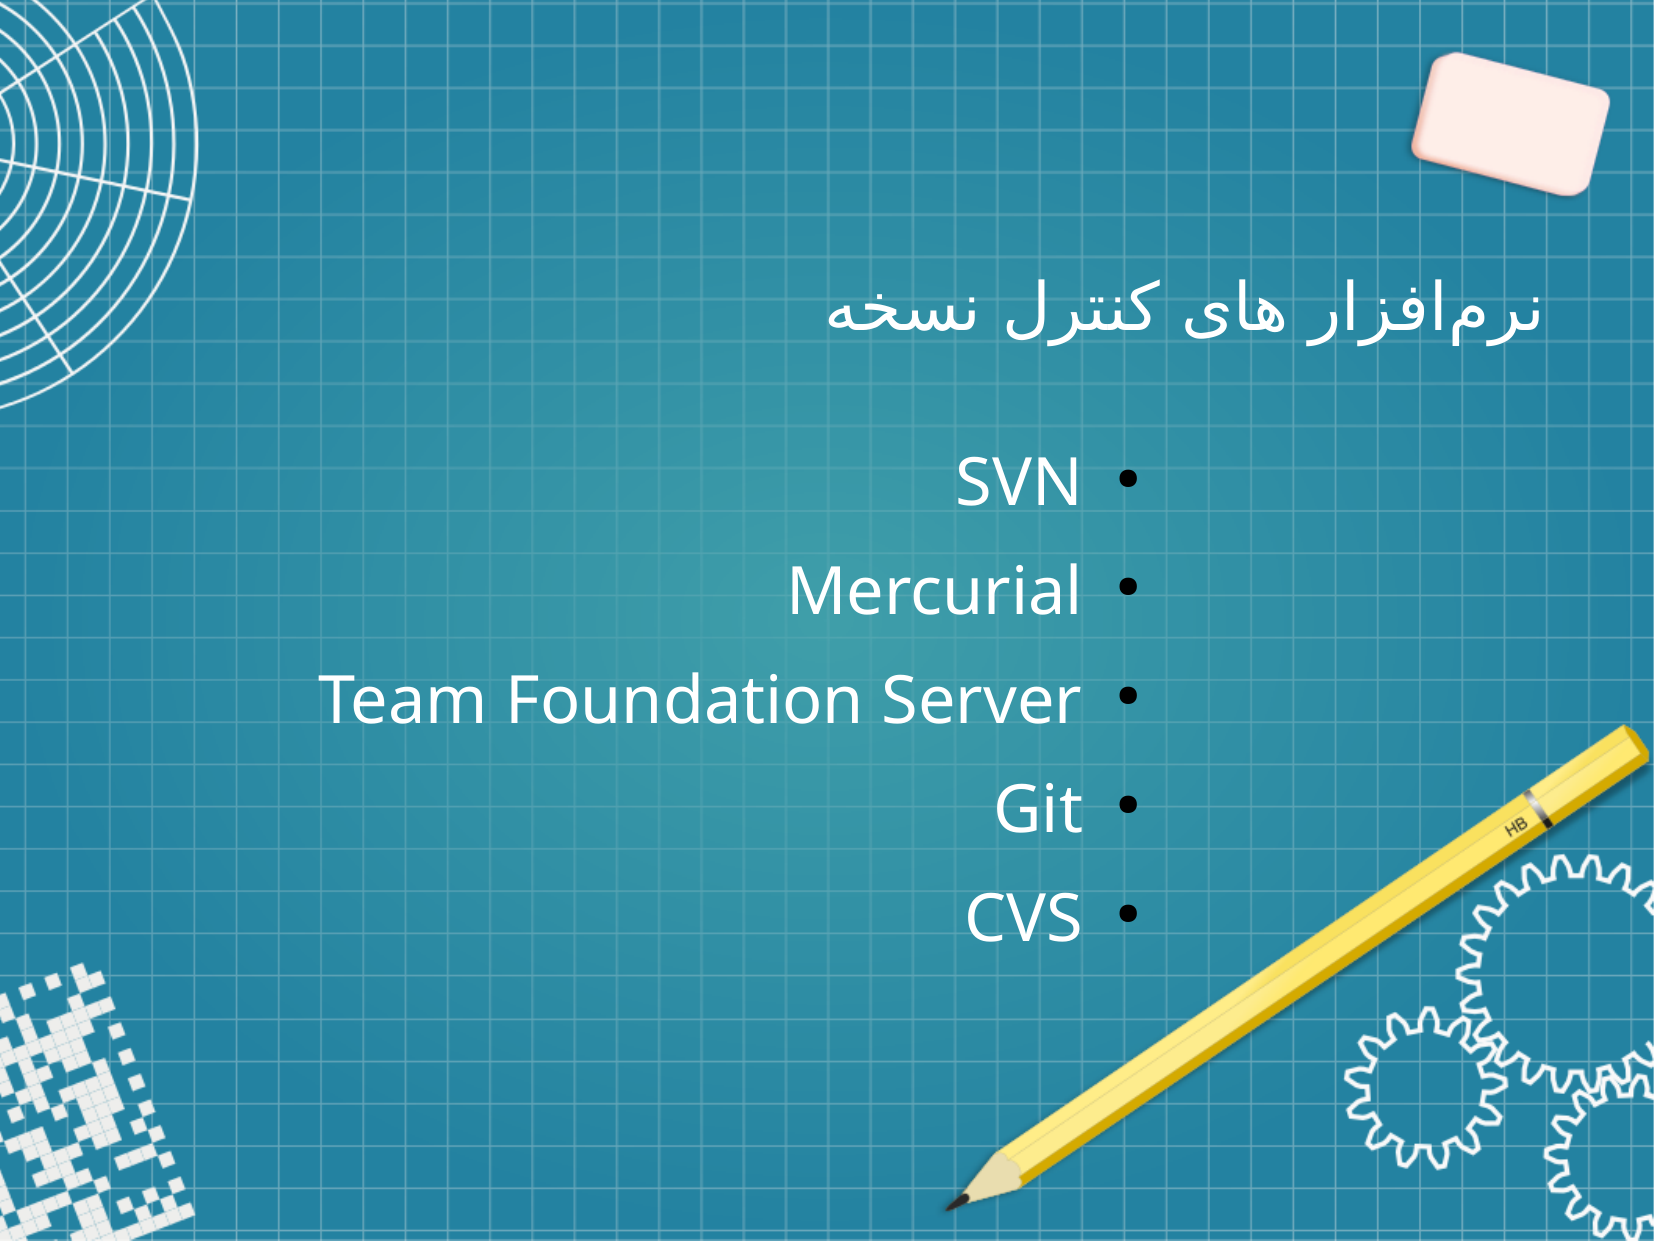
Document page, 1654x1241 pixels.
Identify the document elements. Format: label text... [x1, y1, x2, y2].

picture [0, 0, 1654, 1241]
title نرم‌افزار های کنترل نسخه [131, 225, 1546, 391]
subtitle SVN Mercurial Team Foundation Server Git CVS [131, 360, 1141, 1036]
